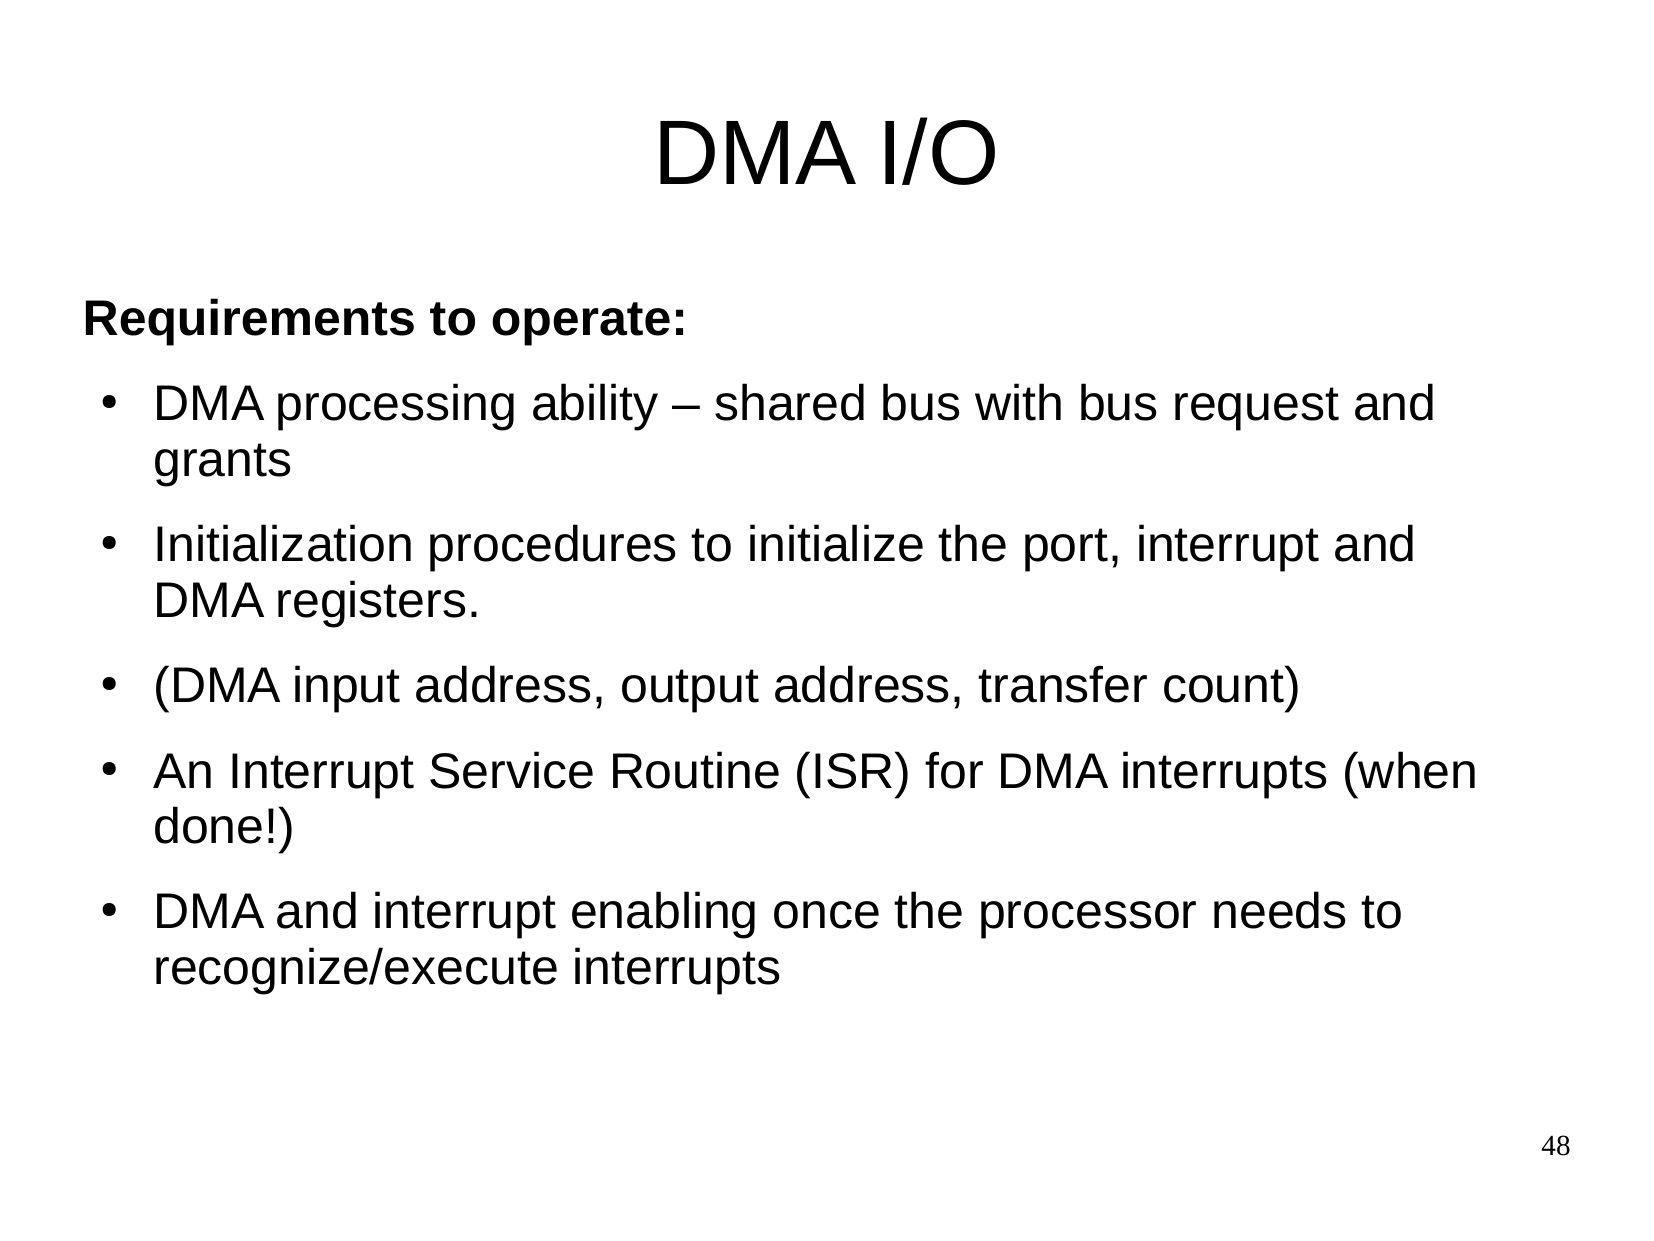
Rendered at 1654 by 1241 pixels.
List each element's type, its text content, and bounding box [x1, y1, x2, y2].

list Requirements to operate: DMA processing ability – shared bus with bus request and grants Initialization procedures to initialize the port, interrupt and DMA registers. (DMA input address, output address, transfer count) An Interrupt Service Routine (ISR) for DMA interrupts (when done!) DMA and interrupt enabling once the processor needs to recognize/execute interrupts [82, 290, 1538, 1010]
title DMA I/O [82, 49, 1571, 257]
